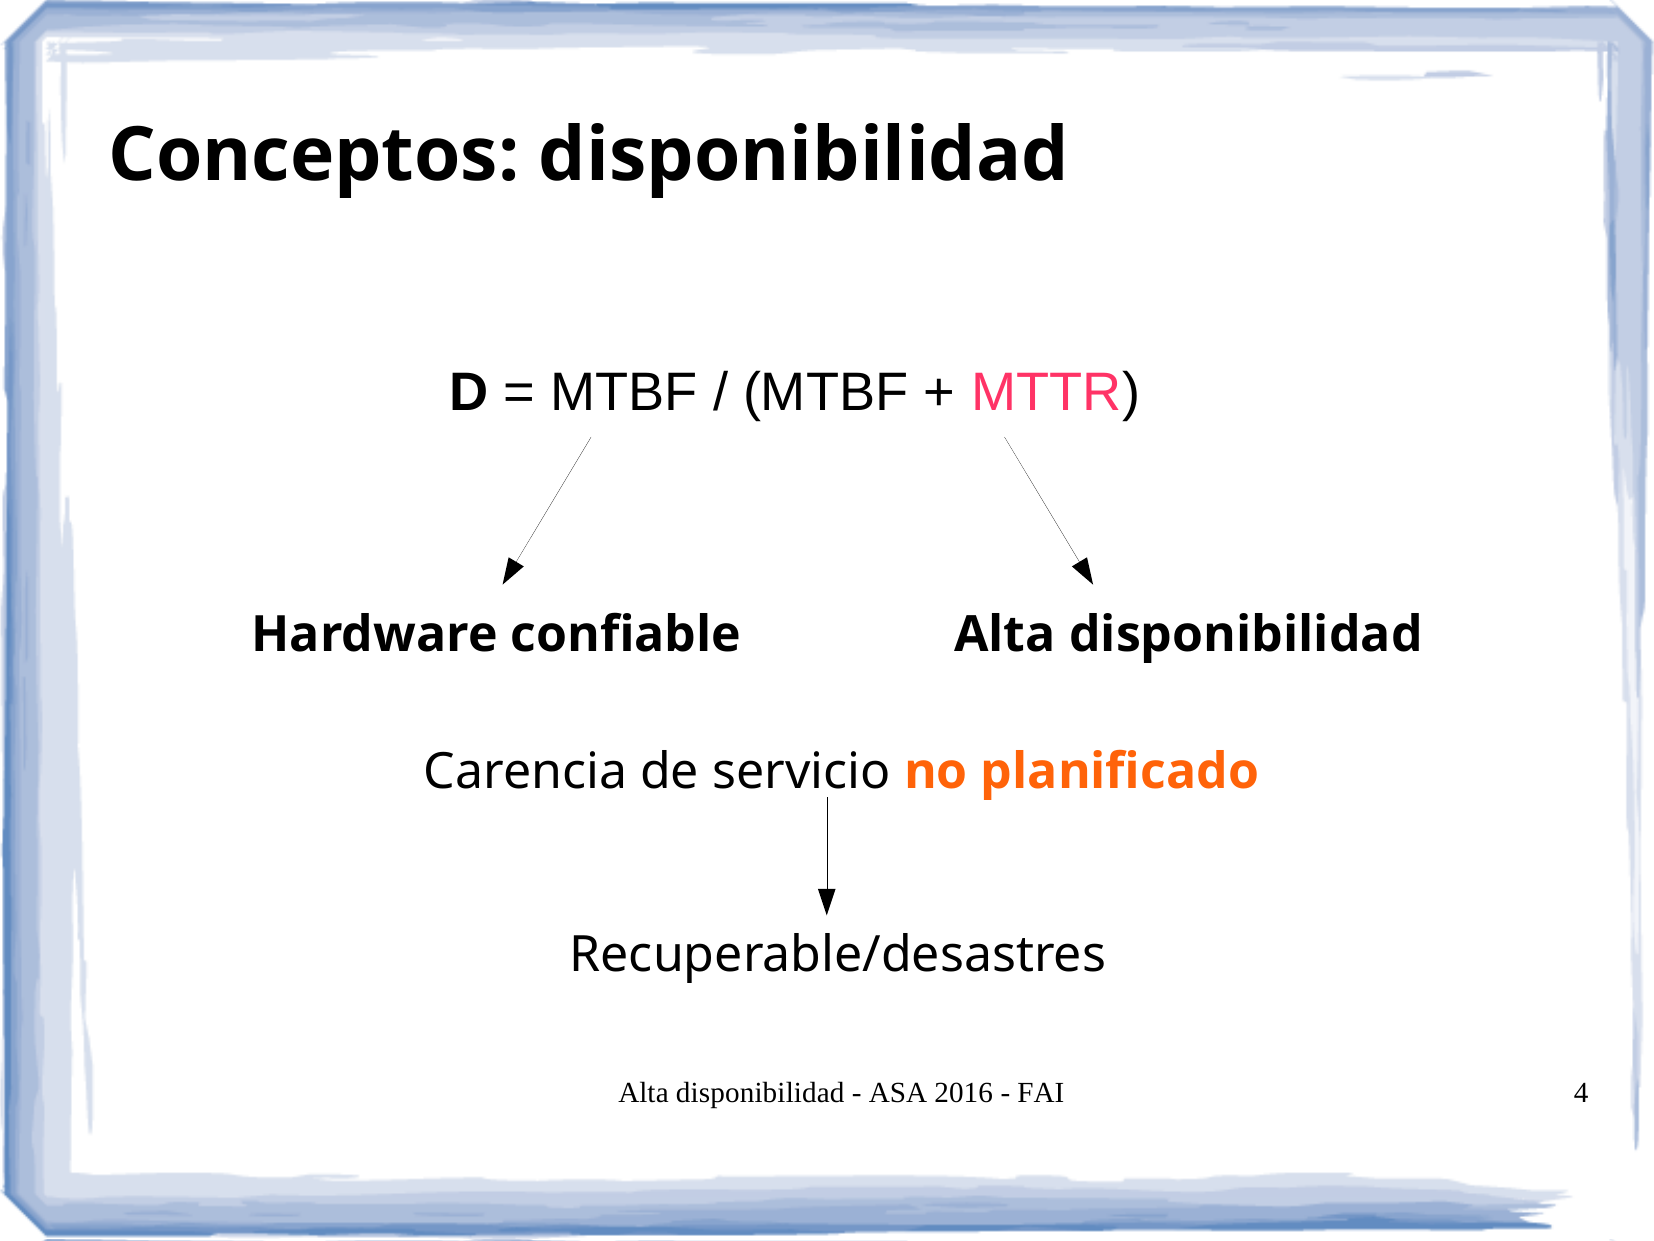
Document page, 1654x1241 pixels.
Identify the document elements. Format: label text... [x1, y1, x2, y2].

text_box Carencia de servicio no planificado [409, 728, 1245, 808]
picture [0, 0, 1654, 1241]
text_box Recuperable/desastres [555, 910, 1099, 991]
text_box Hardware confiable [236, 590, 733, 671]
text_box D = MTBF / (MTBF + MTTR) [434, 354, 1156, 441]
text_box Conceptos: disponibilidad [93, 93, 1088, 260]
text_box Alta disponibilidad [939, 590, 1418, 671]
